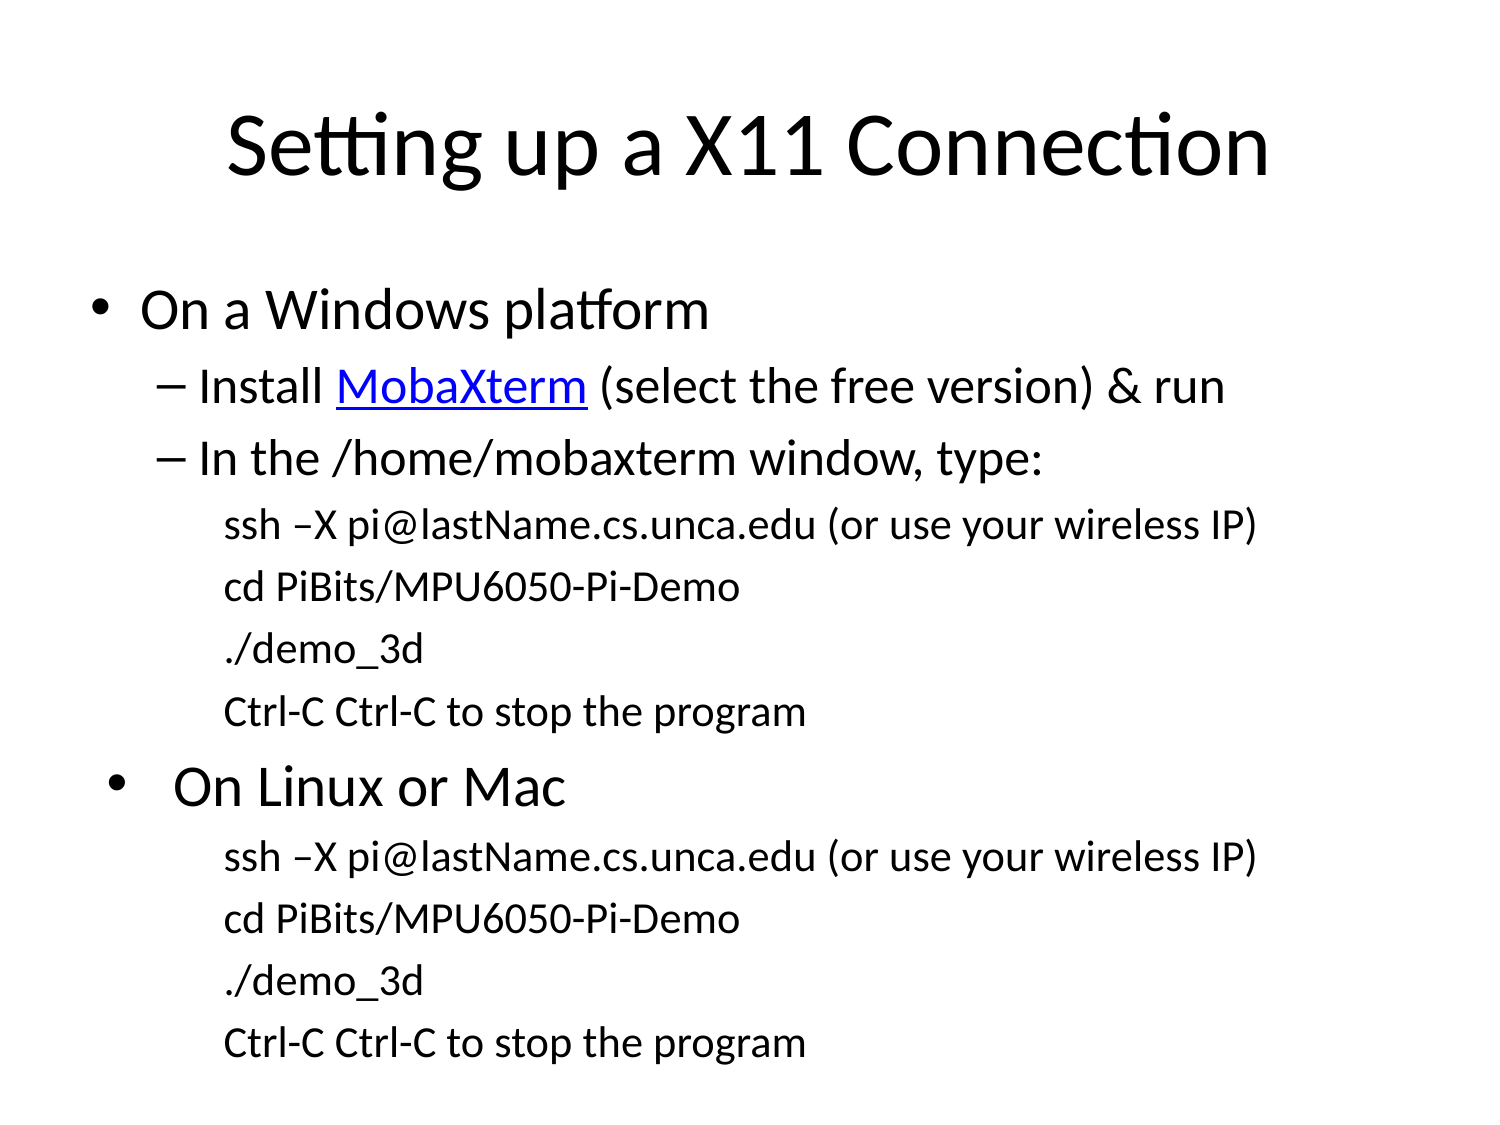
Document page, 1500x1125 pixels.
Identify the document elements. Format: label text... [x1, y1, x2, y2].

list On a Windows platform Install MobaXterm (select the free version) & run In the /home/mobaxterm window, type: ssh –X pi@lastName.cs.unca.edu (or use your wireless IP) cd PiBits/MPU6050-Pi-Demo ./demo_3d Ctrl-C Ctrl-C to stop the program On Linux or Mac ssh –X pi@lastName.cs.unca.edu (or use your wireless IP) cd PiBits/MPU6050-Pi-Demo ./demo_3d Ctrl-C Ctrl-C to stop the program [75, 262, 1475, 1075]
title Setting up a X11 Connection [75, 45, 1425, 233]
